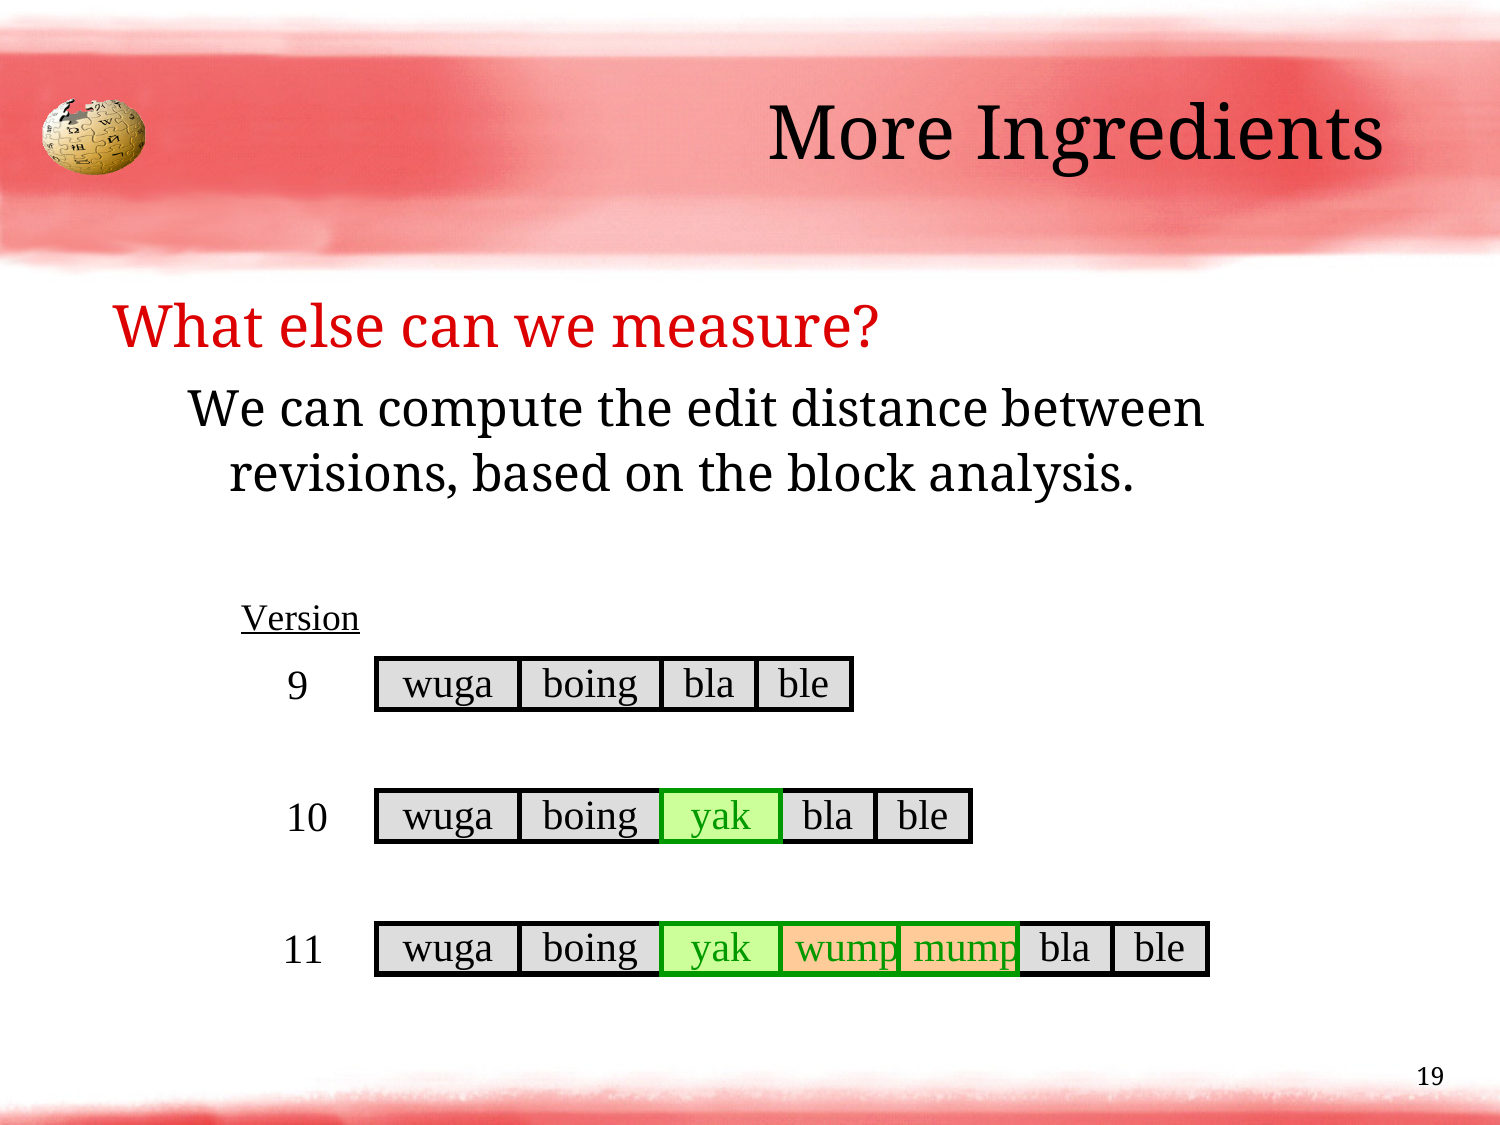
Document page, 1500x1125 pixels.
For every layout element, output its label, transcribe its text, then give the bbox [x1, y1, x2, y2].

text_box ble [756, 658, 852, 710]
text_box mump [1005, 944, 1015, 960]
text_box boing [519, 658, 661, 710]
list What else can we measure? We can compute the edit distance between revisions, based on the block analysis. [112, 287, 1387, 1035]
picture [0, 0, 1500, 1125]
text_box boing [519, 923, 661, 974]
text_box wuga [376, 790, 519, 842]
text_box Version [226, 590, 375, 646]
text_box mump [898, 923, 1018, 974]
text_box 9 [272, 656, 324, 717]
text_box bla [781, 790, 875, 842]
title More Ingredients [112, 44, 1387, 217]
text_box wump [781, 923, 898, 974]
text_box bla [1018, 923, 1112, 974]
text_box bla [661, 658, 756, 710]
text_box ble [1112, 923, 1208, 974]
text_box wuga [376, 658, 519, 710]
text_box ble [875, 790, 971, 842]
text_box wuga [376, 923, 519, 974]
text_box 10 [271, 788, 343, 849]
text_box 11 [267, 920, 340, 981]
text_box yak [661, 790, 781, 842]
text_box boing [519, 790, 661, 842]
text_box yak [661, 923, 781, 974]
